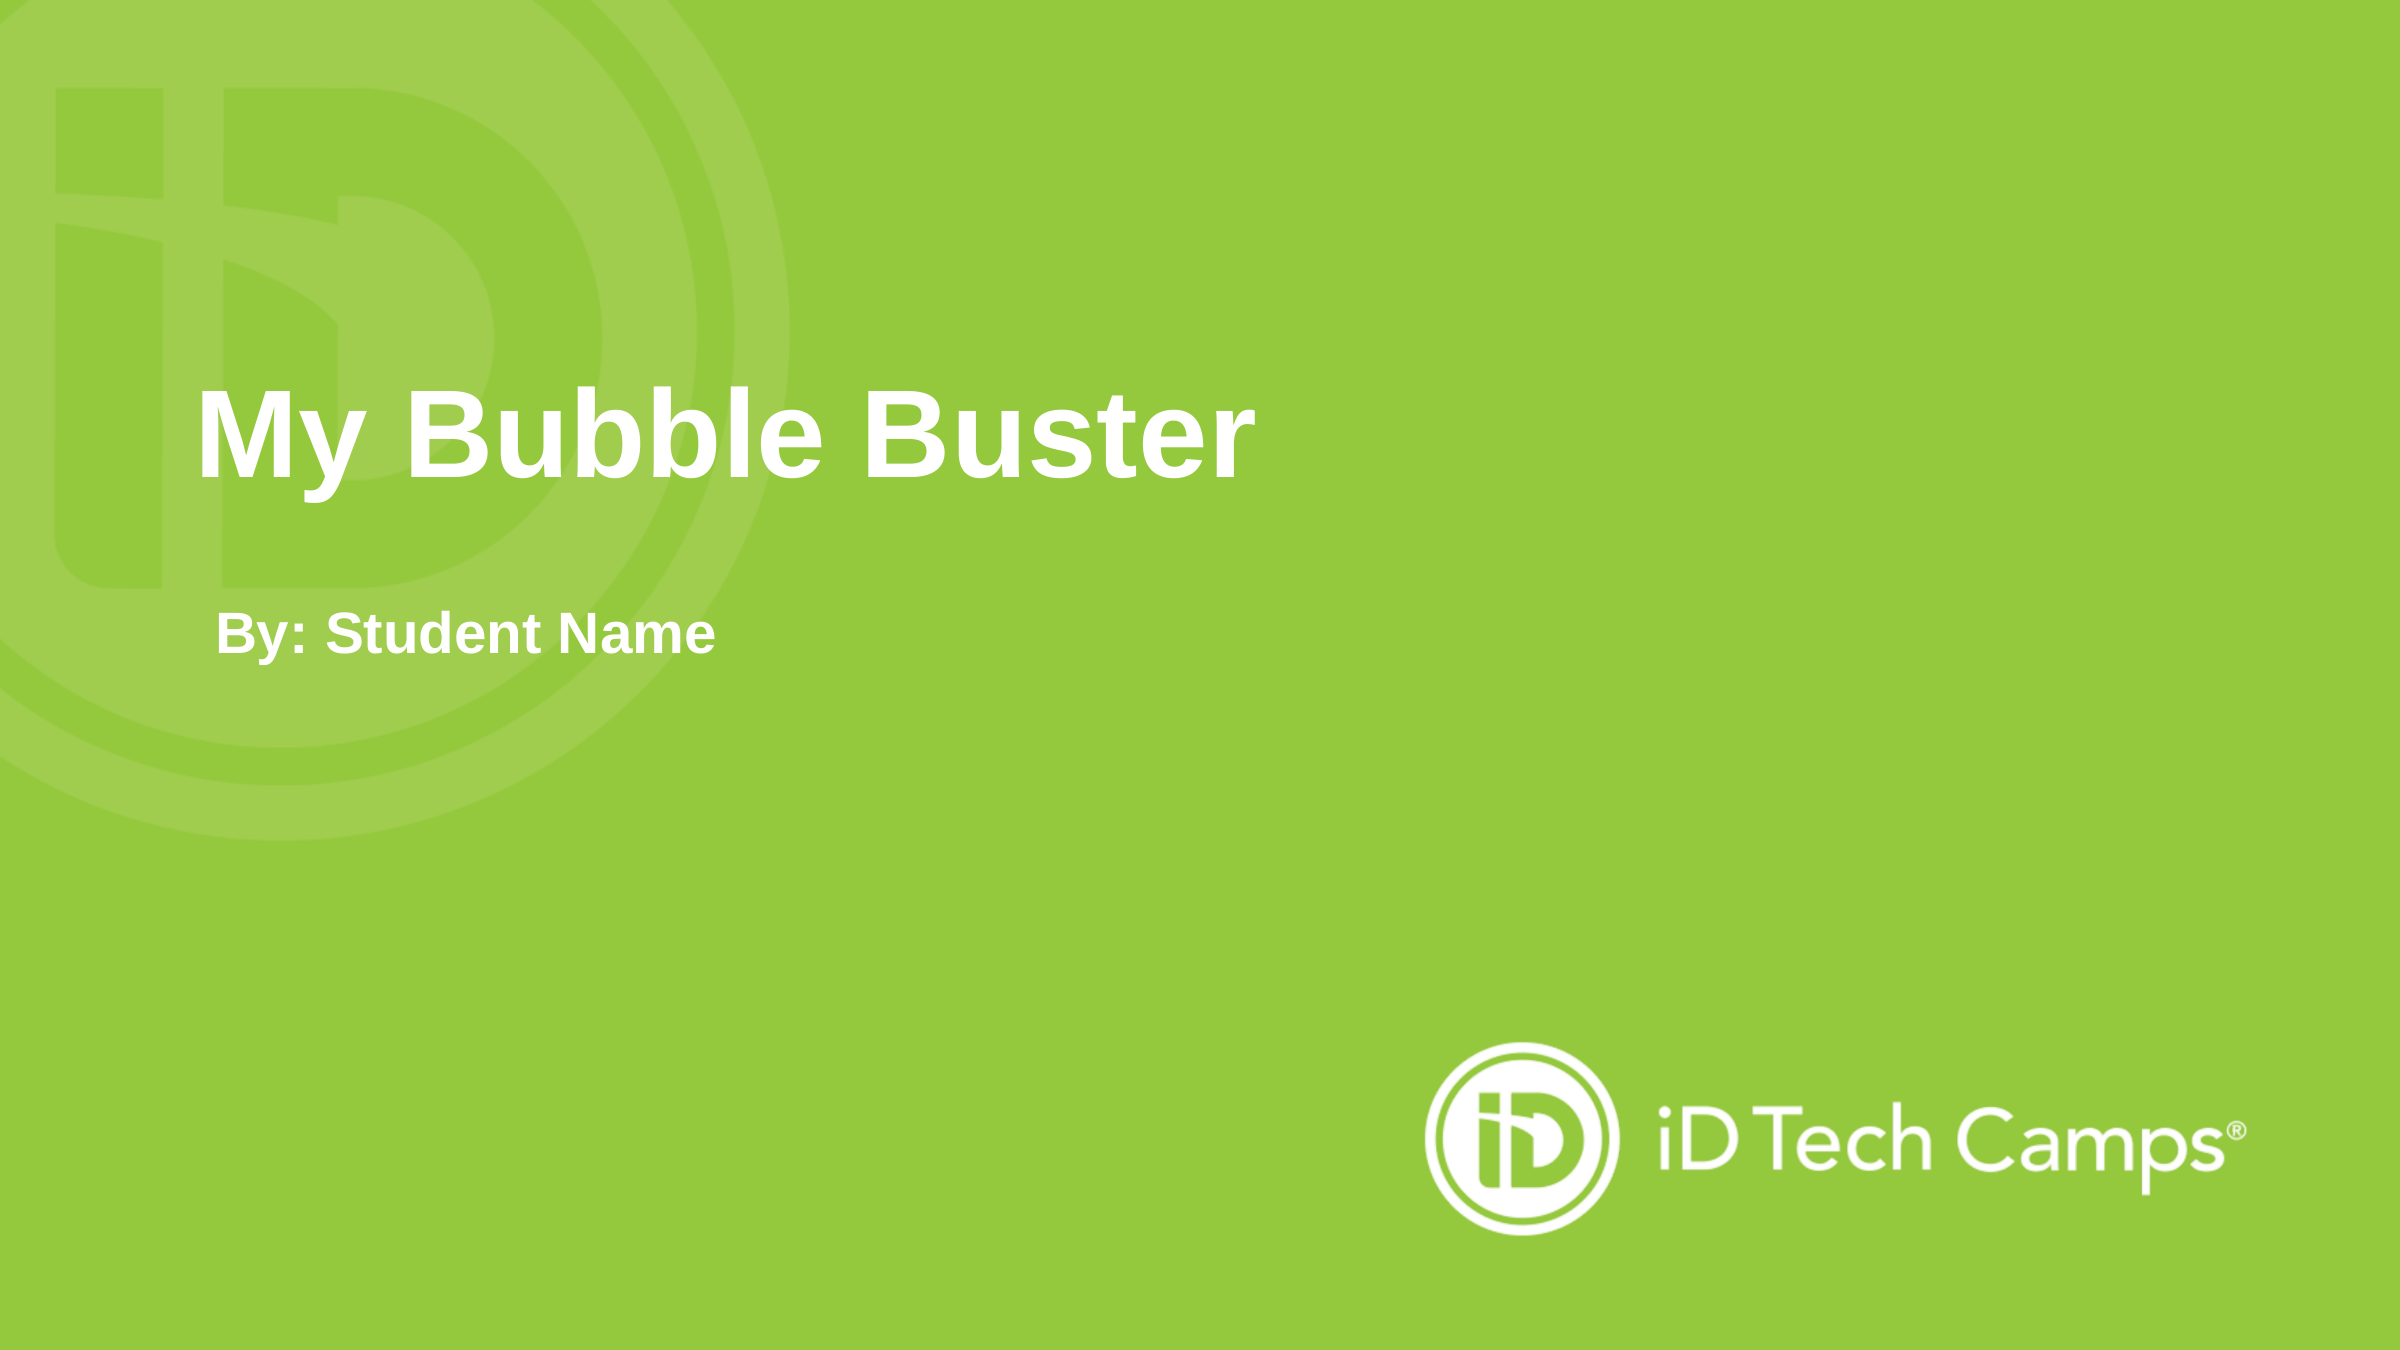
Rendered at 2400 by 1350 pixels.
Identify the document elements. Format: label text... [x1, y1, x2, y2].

text_box By: Student Name [200, 569, 2240, 690]
title My Bubble Buster [180, 344, 2220, 601]
picture [0, 0, 2400, 1350]
